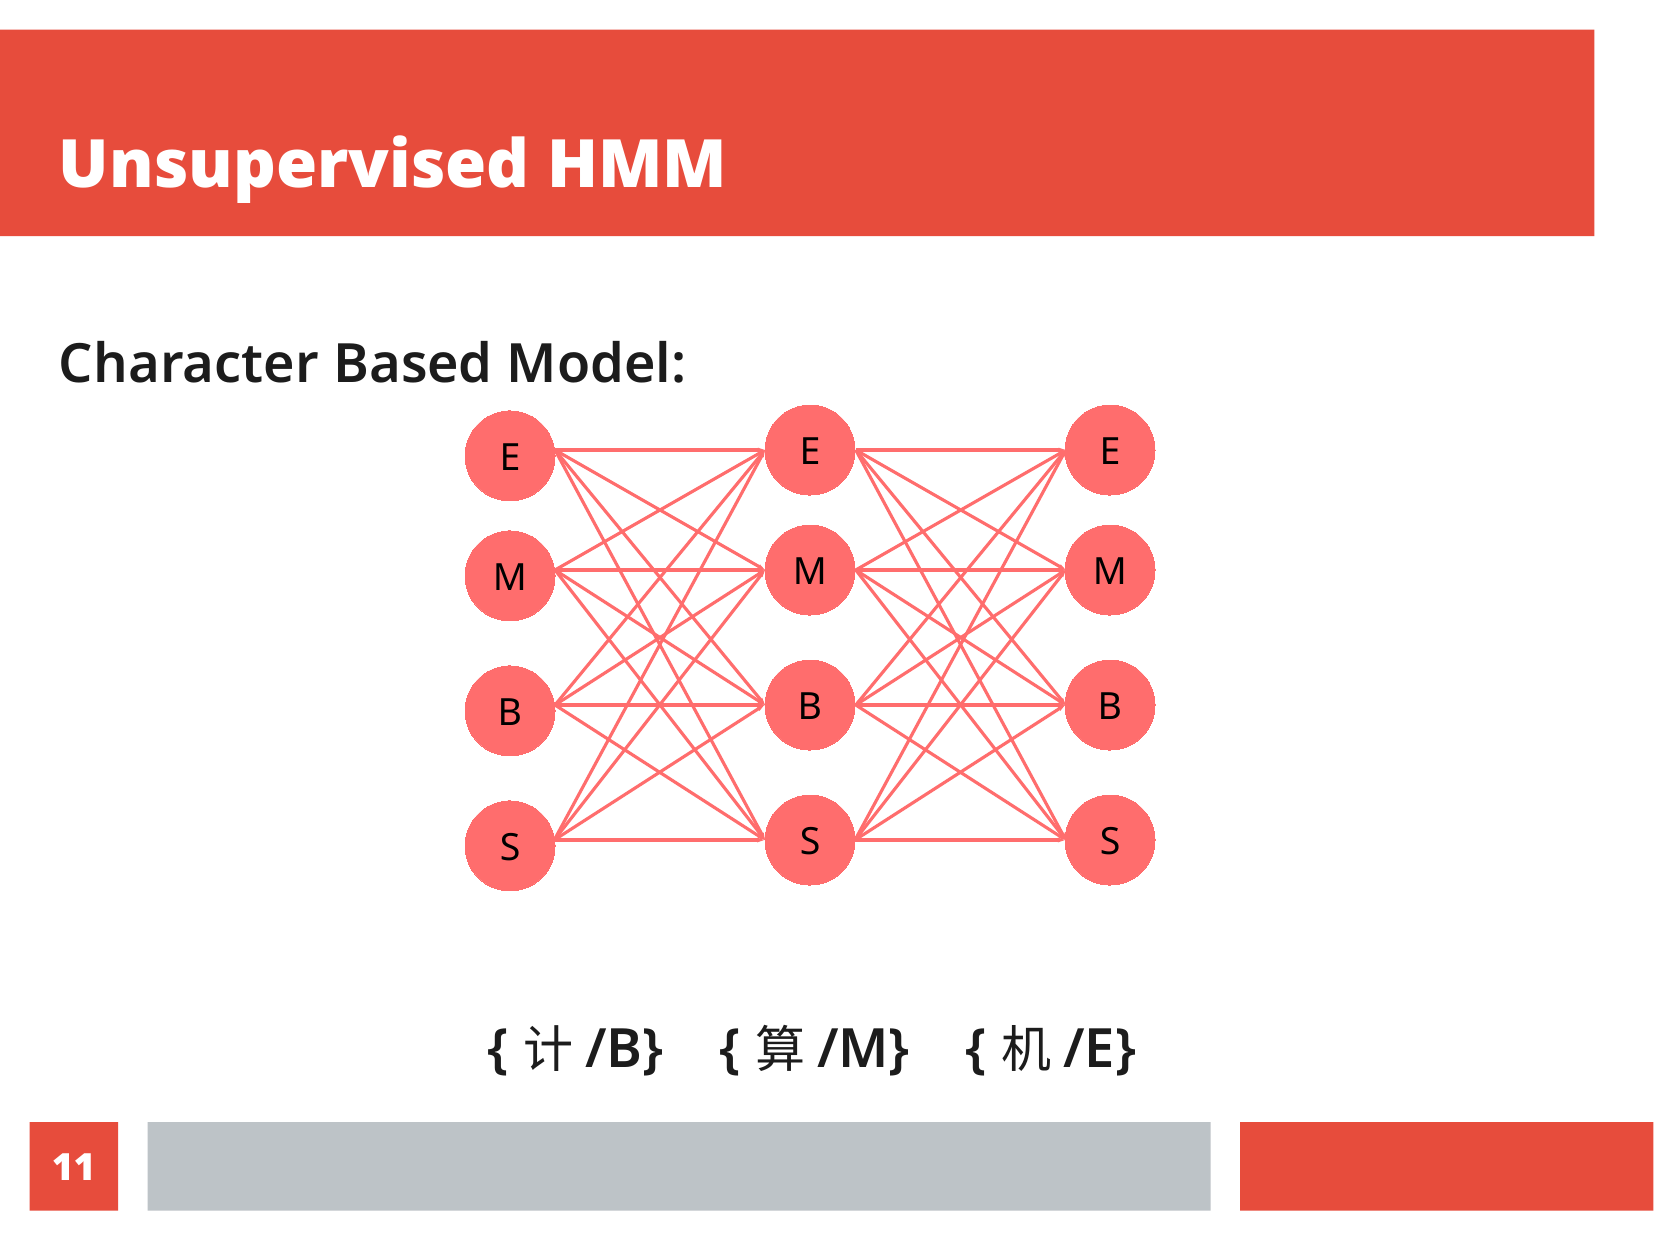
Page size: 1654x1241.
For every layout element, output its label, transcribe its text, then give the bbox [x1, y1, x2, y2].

text_box B [765, 660, 855, 751]
text_box S [1065, 795, 1156, 886]
text_box M [1065, 525, 1156, 616]
list Character Based Model: {计/B} {算/M} {机/E} [59, 324, 1565, 1093]
title Unsupervised HMM [59, 59, 1595, 207]
text_box E [465, 410, 556, 501]
text_box E [765, 405, 855, 496]
text_box B [465, 665, 556, 756]
text_box B [1065, 660, 1156, 751]
text_box E [1065, 405, 1156, 496]
text_box M [765, 525, 855, 616]
text_box S [465, 800, 556, 891]
text_box M [465, 530, 556, 621]
text_box S [765, 795, 855, 886]
